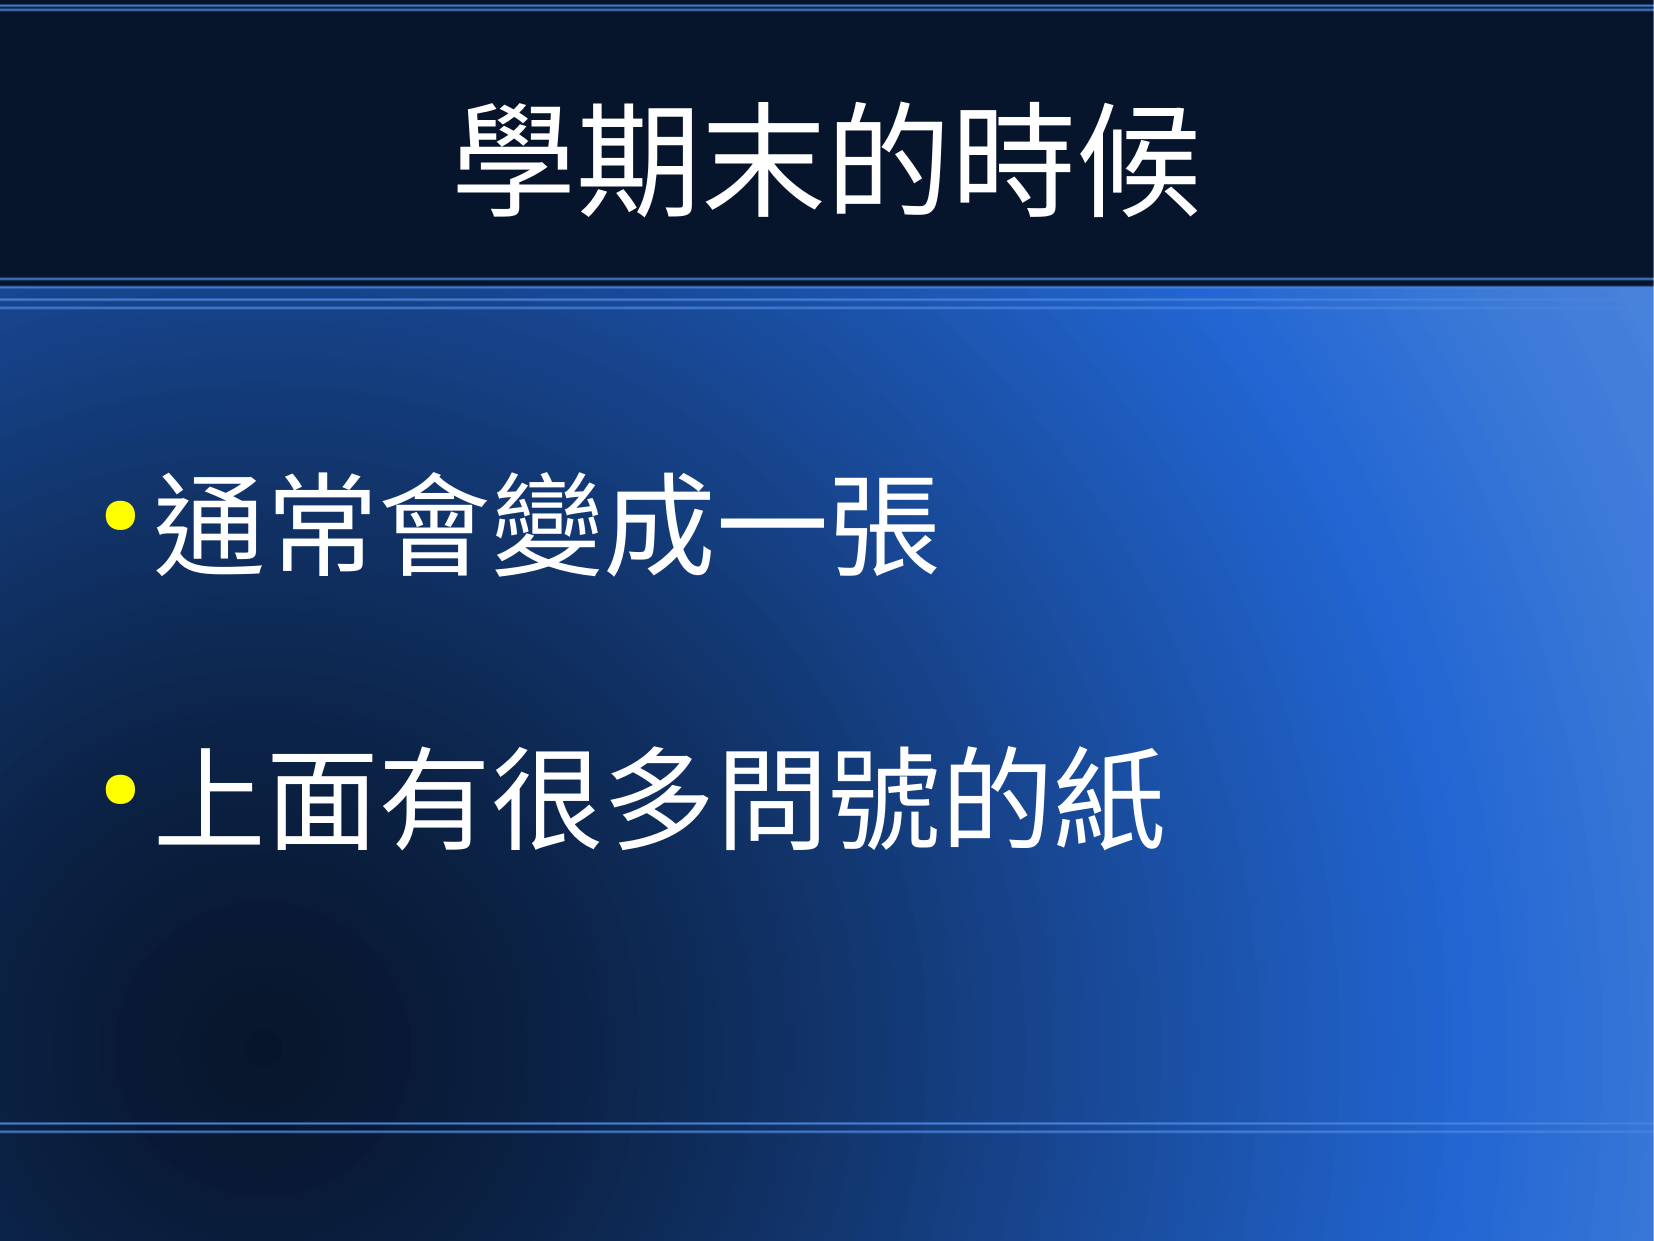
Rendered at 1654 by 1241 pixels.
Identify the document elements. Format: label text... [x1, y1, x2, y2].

list 通常會變成一張 上面有很多問號的紙 [82, 355, 1571, 1241]
picture [0, 0, 1654, 1241]
title 學期末的時候 [82, 49, 1571, 257]
